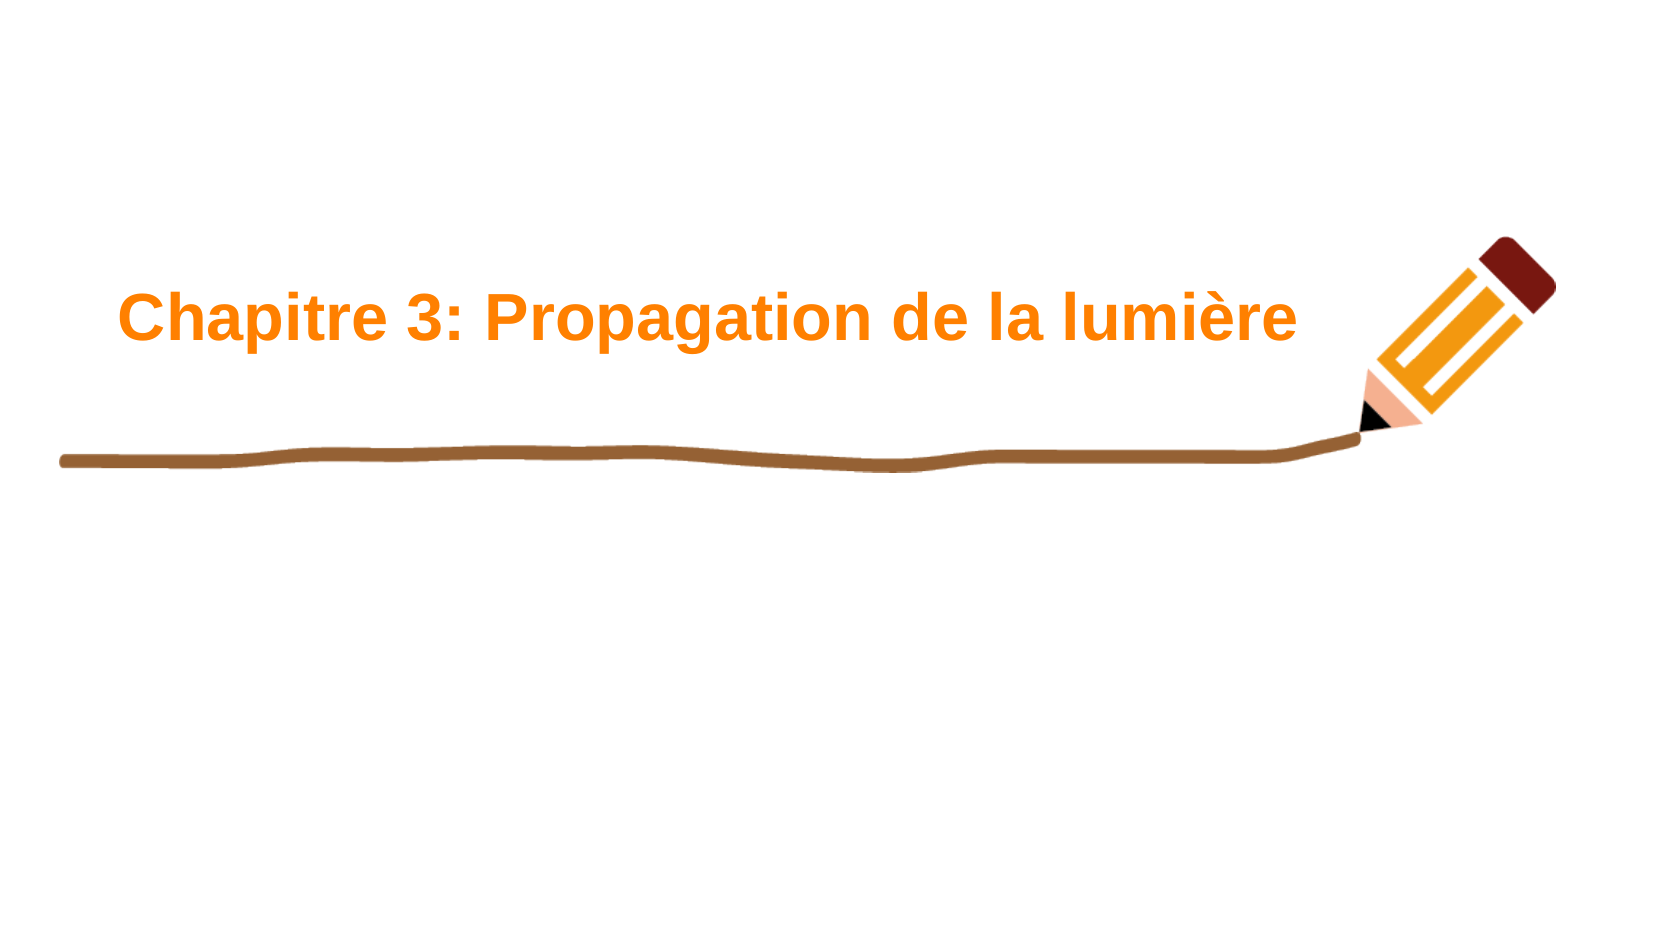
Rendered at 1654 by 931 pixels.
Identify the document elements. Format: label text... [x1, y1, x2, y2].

picture [59, 236, 1556, 473]
title Chapitre 3: Propagation de la lumière [88, 202, 1329, 433]
